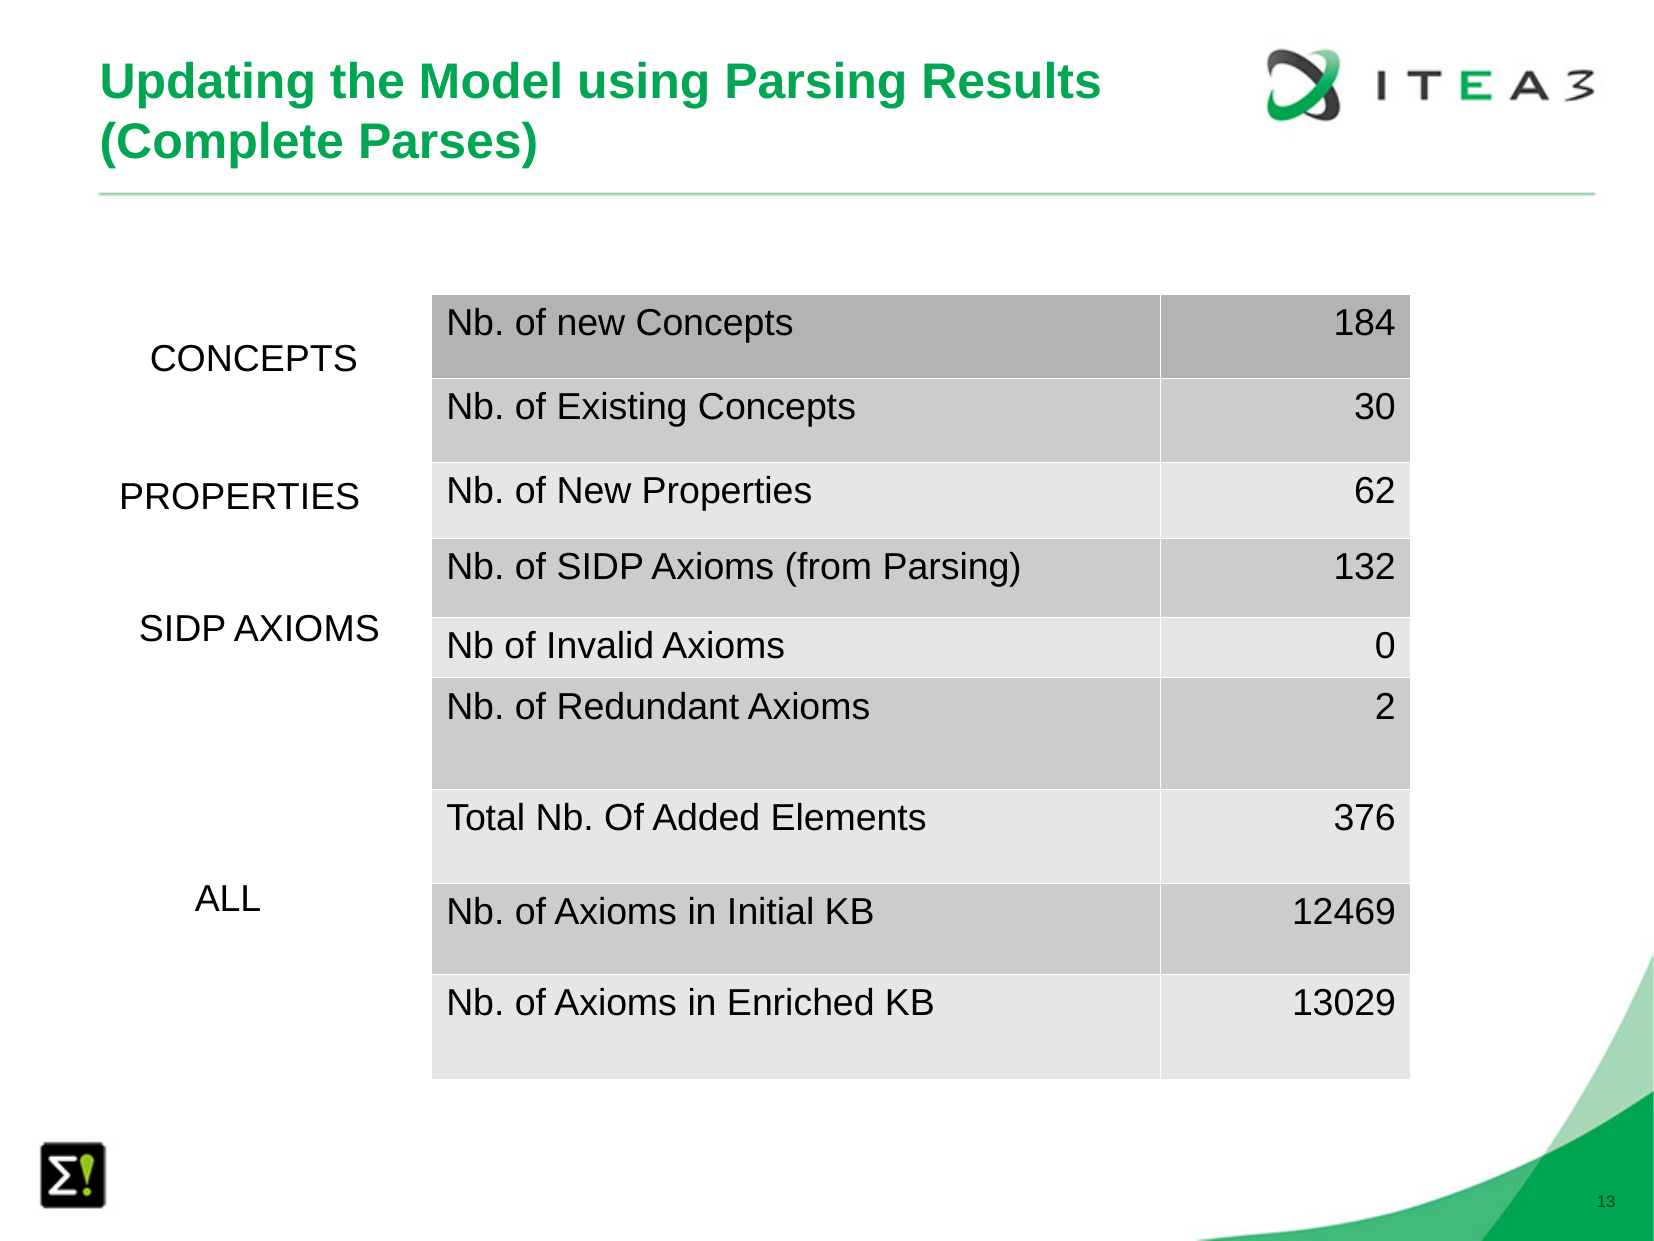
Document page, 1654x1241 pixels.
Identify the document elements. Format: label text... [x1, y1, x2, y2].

table_cell 62 [1161, 463, 1410, 538]
table_header 184 [1161, 295, 1410, 378]
table_cell Nb. of Axioms in Enriched KB [432, 975, 1160, 1079]
list [84, 240, 1595, 1153]
table_cell Nb. of Redundant Axioms [432, 678, 1160, 789]
table_cell 0 [1161, 618, 1410, 677]
table_cell Nb. of New Properties [432, 463, 1160, 538]
table_cell 132 [1161, 539, 1410, 617]
table_cell Nb of Invalid Axioms [432, 618, 1160, 677]
table_cell 2 [1161, 678, 1410, 789]
table_header Nb. of new Concepts [432, 295, 1160, 378]
table_cell Nb. of Existing Concepts [432, 379, 1160, 462]
text_box SIDP AXIOMS [124, 600, 395, 657]
table_cell 30 [1161, 379, 1410, 462]
text_box CONCEPTS [135, 330, 373, 387]
picture [0, 0, 1654, 1241]
text_box PROPERTIES [104, 468, 376, 526]
table_cell 376 [1161, 790, 1410, 883]
table_cell Total Nb. Of Added Elements [432, 790, 1160, 883]
title Updating the Model using Parsing Results (Complete Parses) [84, 25, 1211, 176]
table_cell Nb. of Axioms in Initial KB [432, 884, 1160, 974]
table_cell 12469 [1161, 884, 1410, 974]
text_box ALL [180, 870, 277, 927]
table_cell Nb. of SIDP Axioms (from Parsing) [432, 539, 1160, 617]
table_cell 13029 [1161, 975, 1410, 1079]
